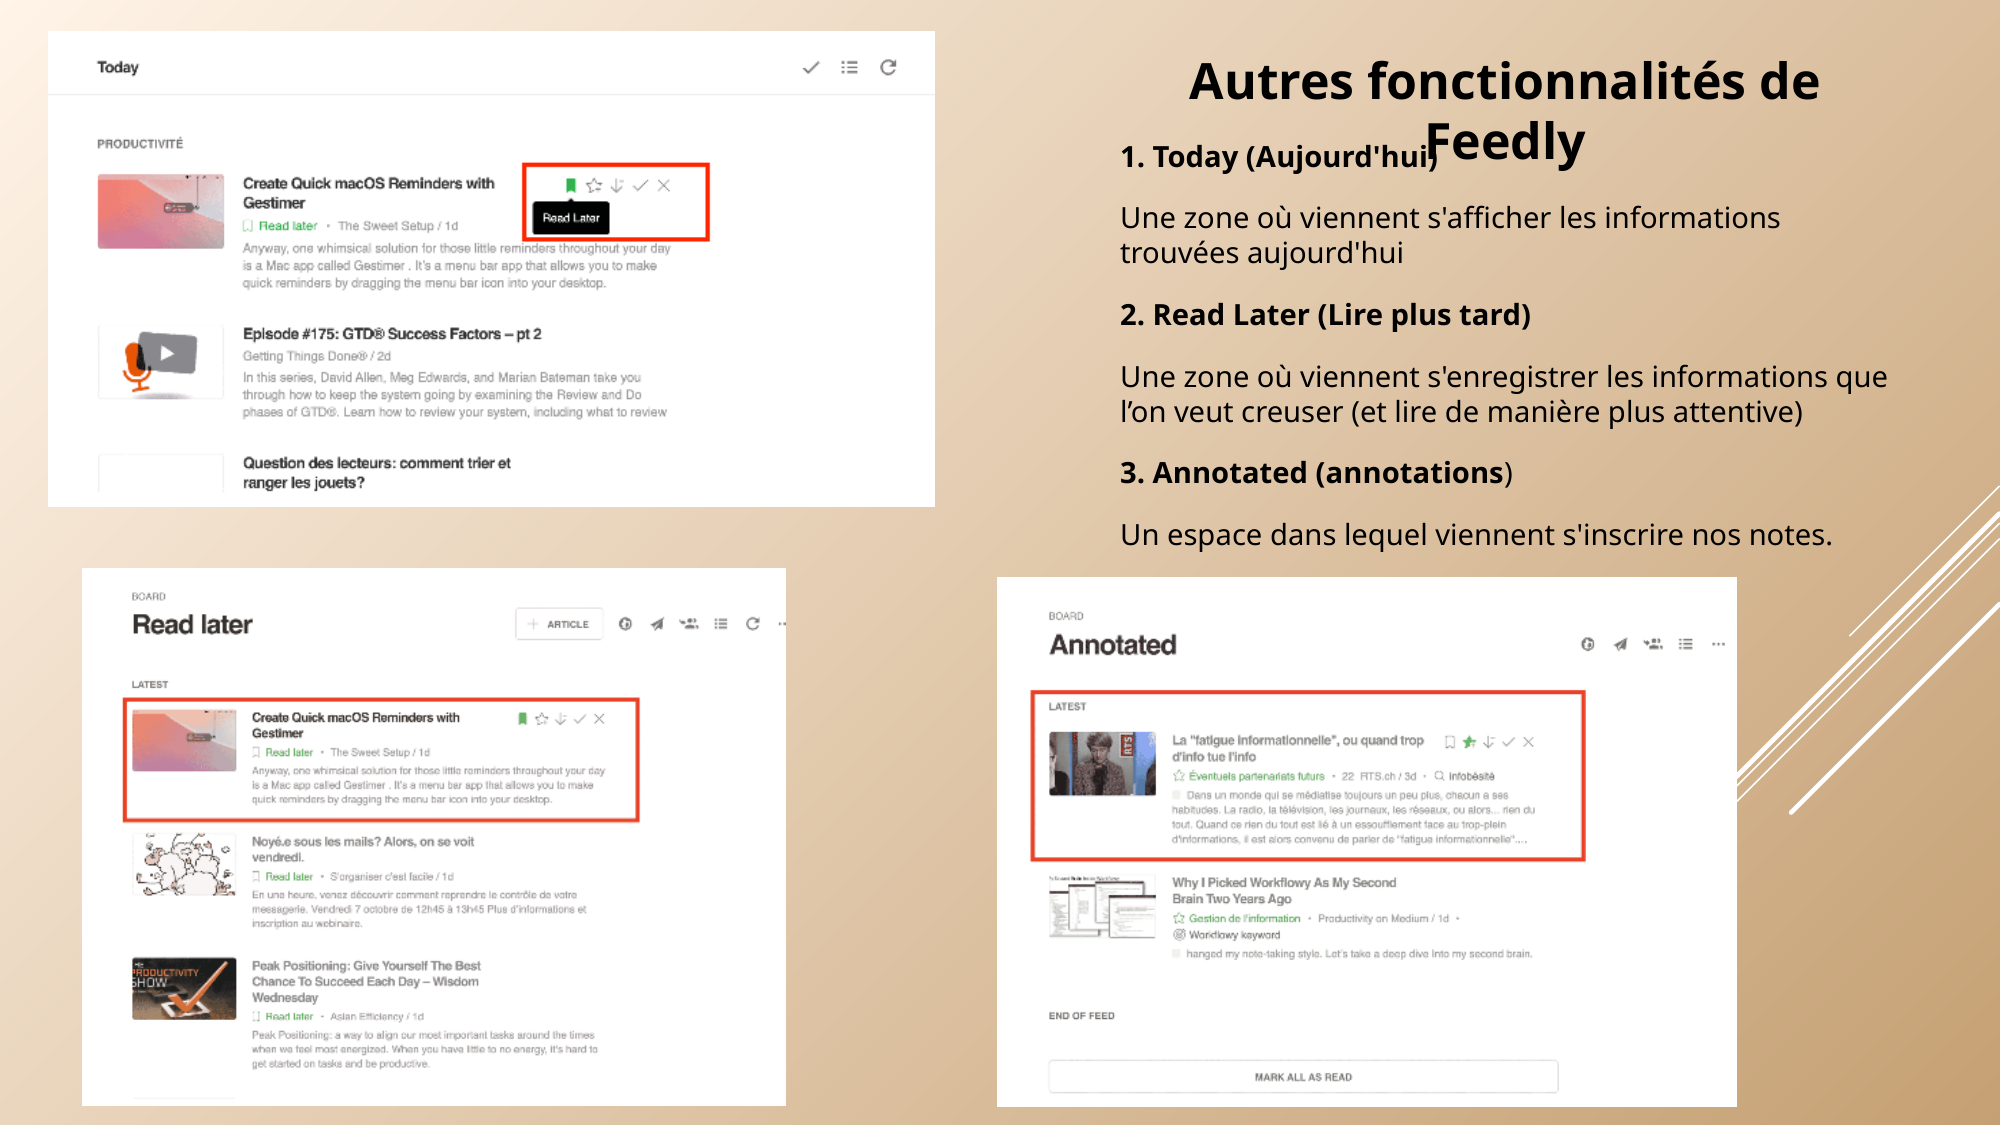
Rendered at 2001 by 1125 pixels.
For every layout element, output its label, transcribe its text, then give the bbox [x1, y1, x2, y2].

picture [997, 577, 1737, 1108]
list 1. Today (Aujourd'hui) Une zone où viennent s'afficher les informations trouvées aujourd'hui 2. Read Later (Lire plus tard) Une zone où viennent s'enregistrer les informations que l’on veut creuser (et lire de manière plus attentive) 3. Annotated (annotations) Un espace dans lequel viennent s'inscrire nos notes. [1105, 130, 1922, 988]
picture [48, 31, 935, 507]
picture [82, 568, 786, 1106]
title Autres fonctionnalités de Feedly [1097, 42, 1914, 185]
